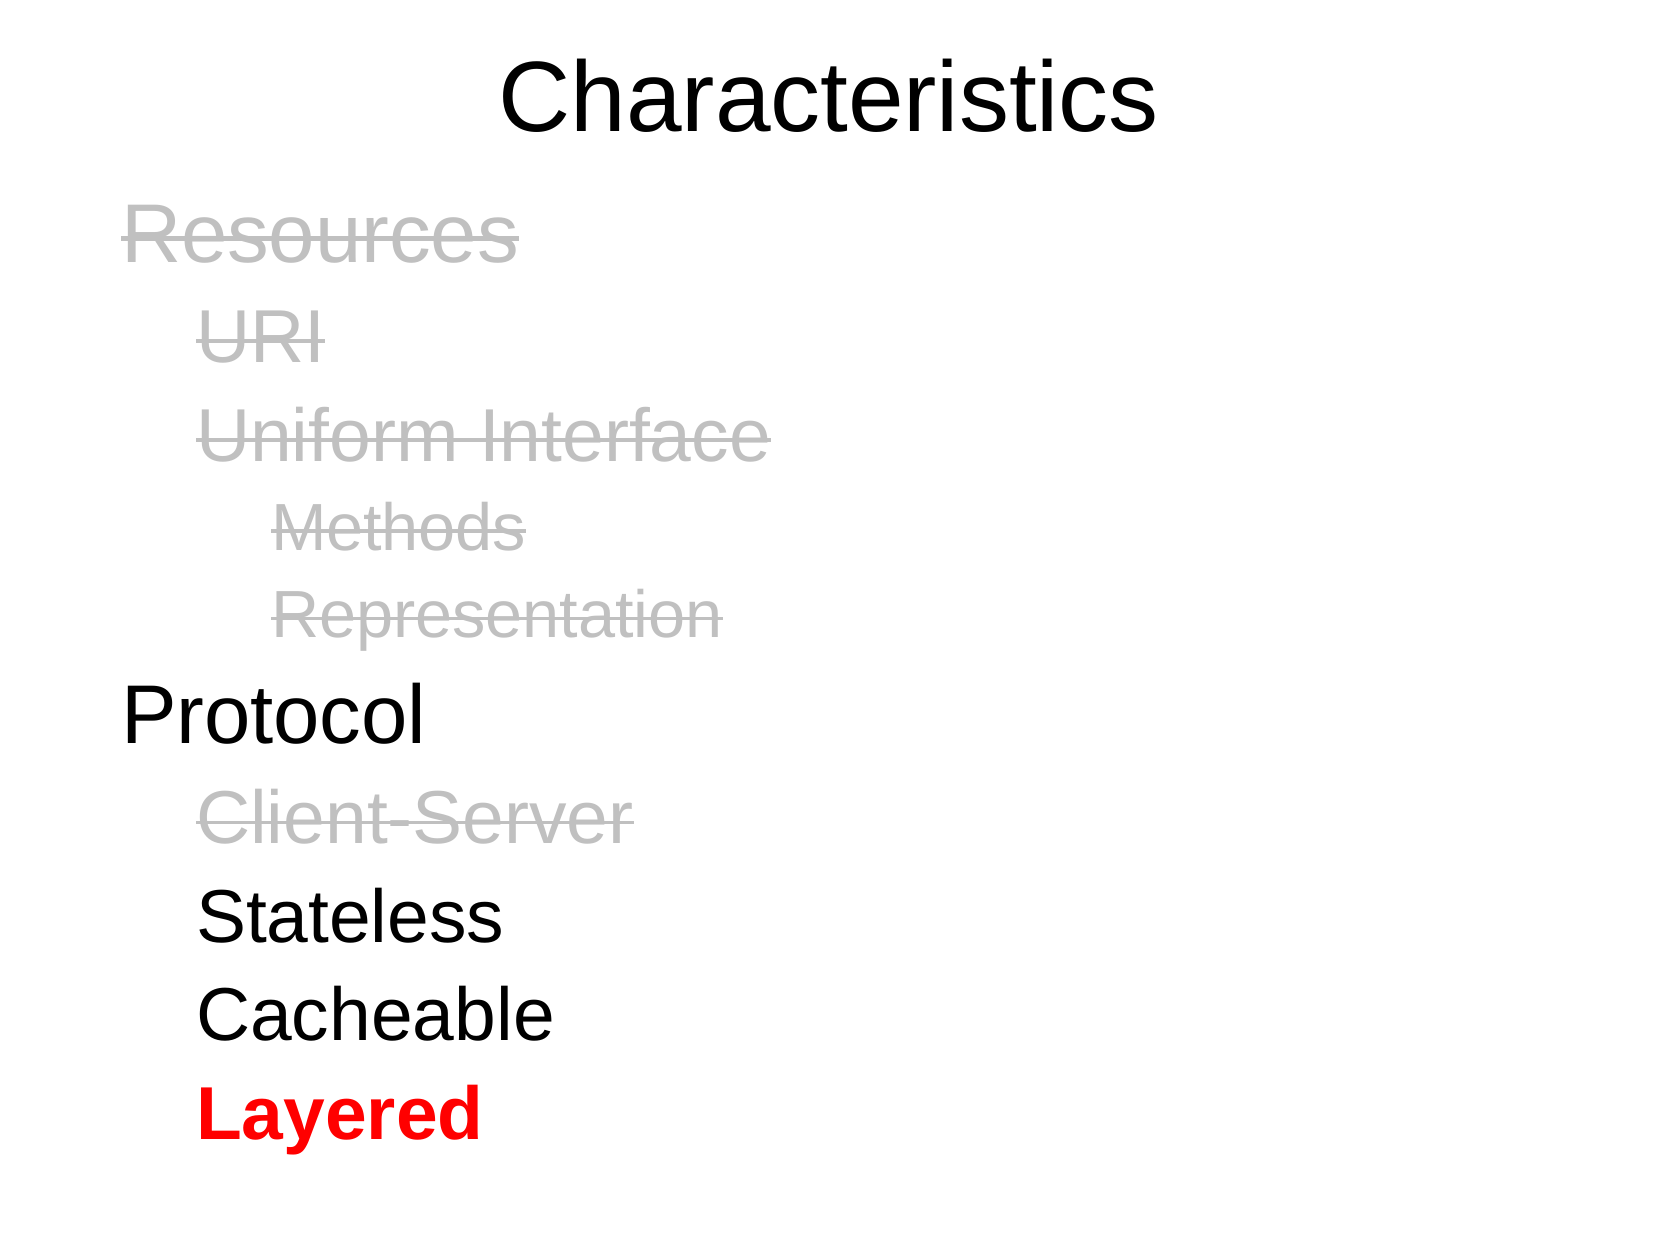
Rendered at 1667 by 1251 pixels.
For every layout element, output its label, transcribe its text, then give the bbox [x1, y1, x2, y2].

title Characteristics [120, 0, 1538, 194]
list Resources URI Uniform Interface Methods Representation Protocol Client-Server Stateless Cacheable Layered [121, 187, 1538, 1201]
